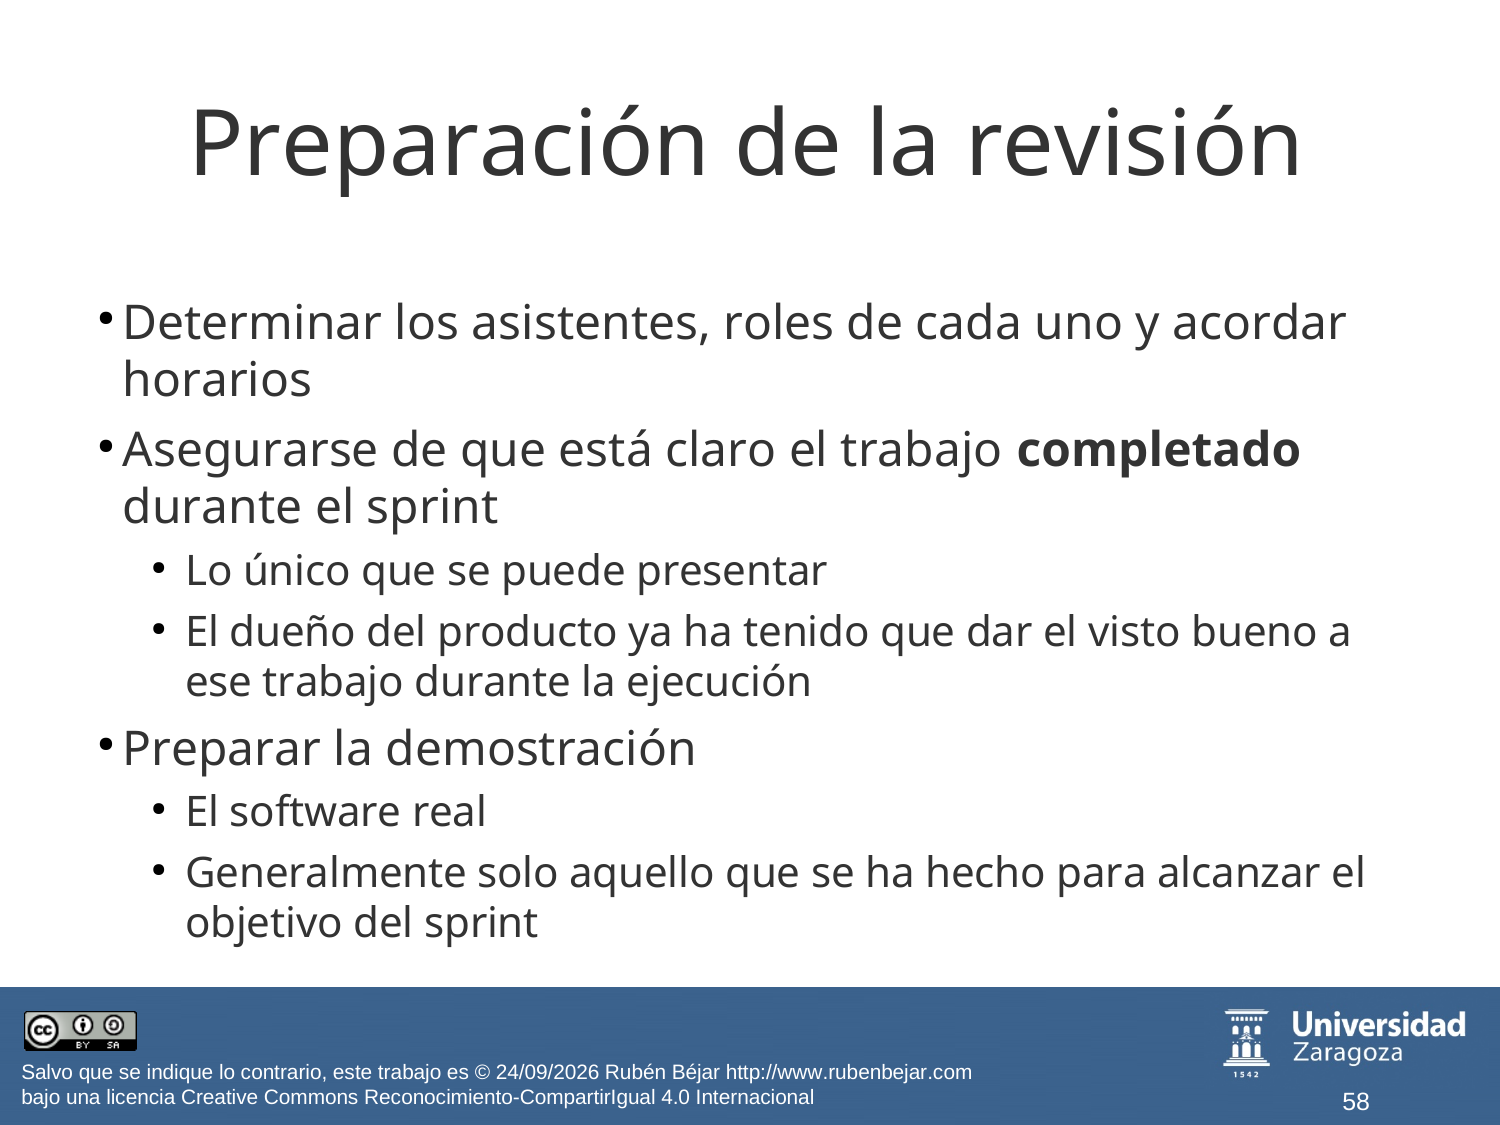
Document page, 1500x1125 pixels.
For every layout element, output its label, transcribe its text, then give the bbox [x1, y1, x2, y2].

list Determinar los asistentes, roles de cada uno y acordar horarios Asegurarse de que está claro el trabajo completado durante el sprint Lo único que se puede presentar El dueño del producto ya ha tenido que dar el visto bueno a ese trabajo durante la ejecución Preparar la demostración El software real Generalmente solo aquello que se ha hecho para alcanzar el objetivo del sprint [82, 283, 1418, 957]
title Preparación de la revisión [74, 21, 1420, 257]
picture [0, 987, 1500, 1125]
